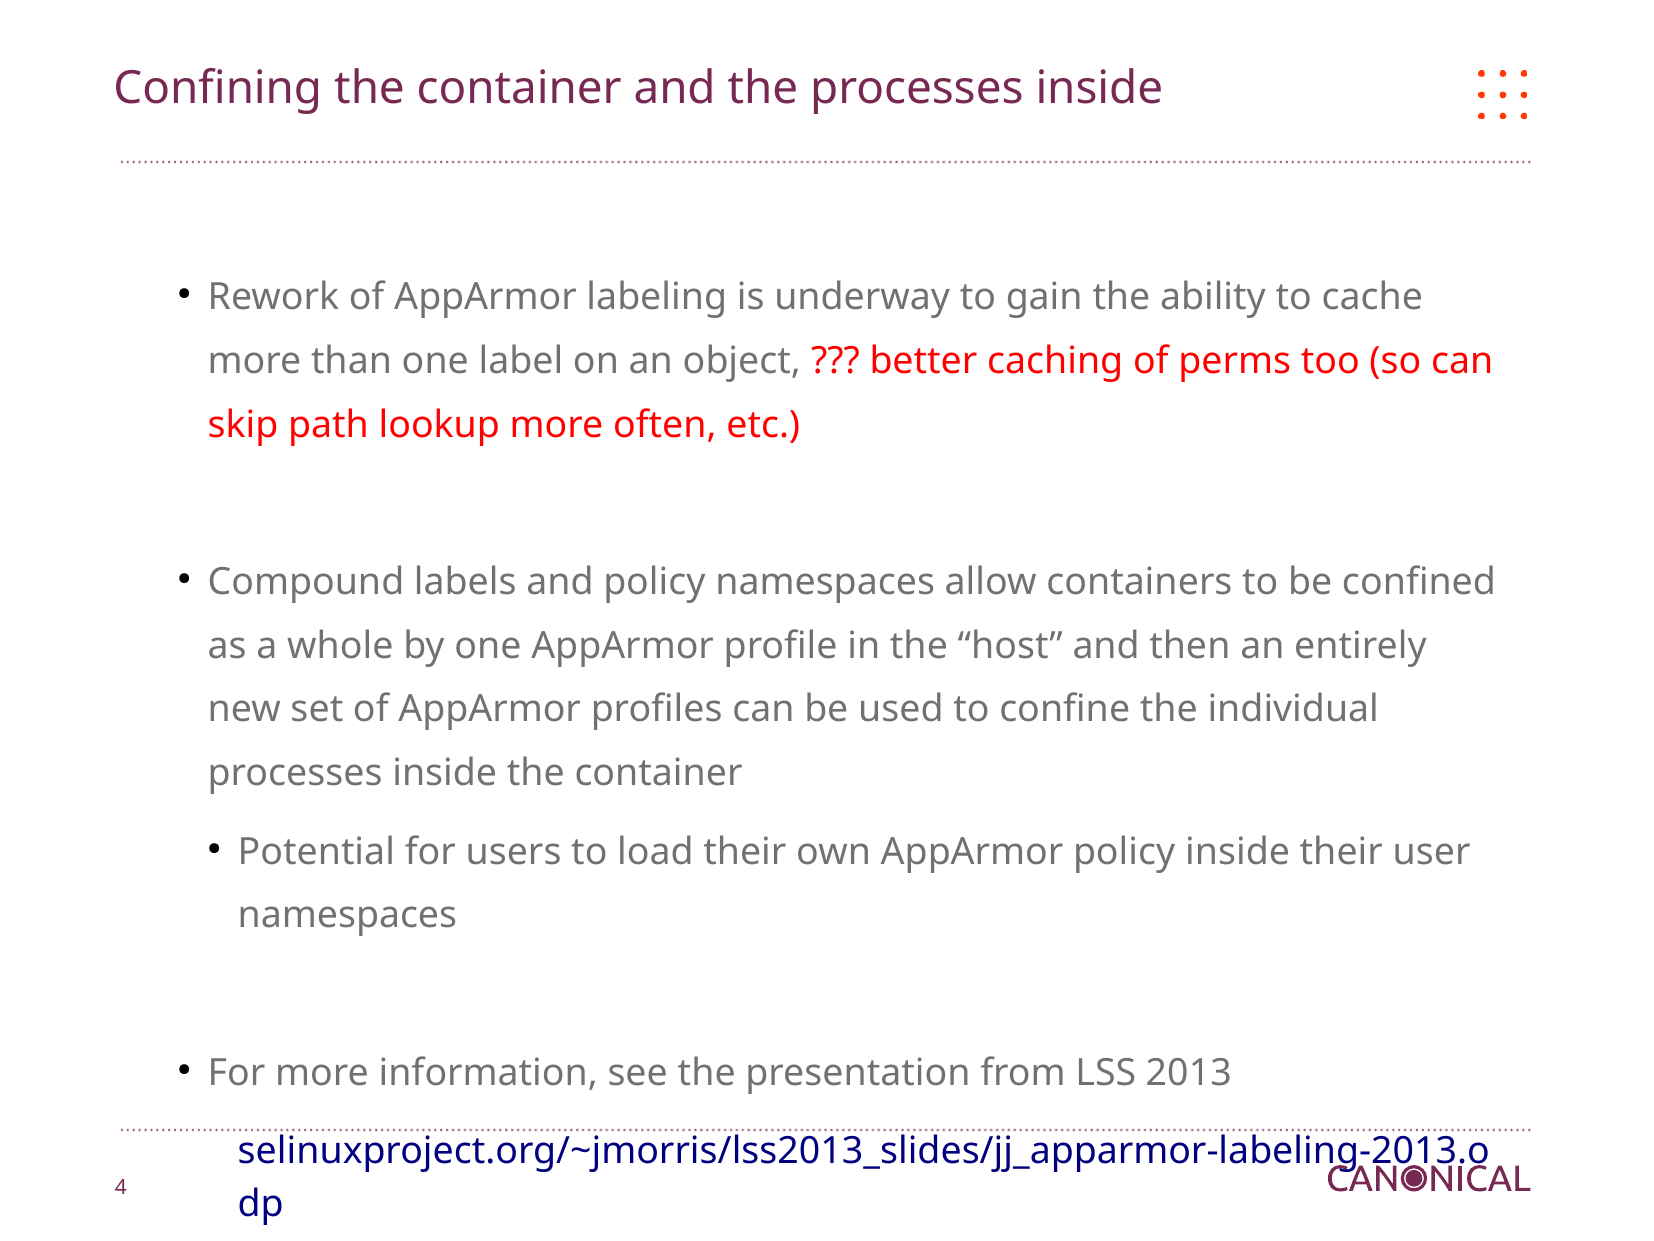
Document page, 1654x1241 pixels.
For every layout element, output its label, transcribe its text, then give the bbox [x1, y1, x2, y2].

picture [111, 1127, 1533, 1134]
picture [111, 159, 1533, 166]
list Rework of AppArmor labeling is underway to gain the ability to cache more than one label on an object, ??? better caching of perms too (so can skip path lookup more often, etc.) Compound labels and policy namespaces allow containers to be confined as a whole by one AppArmor profile in the “host” and then an entirely new set of AppArmor profiles can be used to confine the individual processes inside the container Potential for users to load their own AppArmor policy inside their user namespaces For more information, see the presentation from LSS 2013 selinuxproject.org/~jmorris/lss2013_slides/jj_apparmor-labeling-2013.odp [147, 256, 1506, 1023]
picture [1478, 70, 1527, 119]
title Confining the container and the processes inside [113, 59, 1382, 112]
